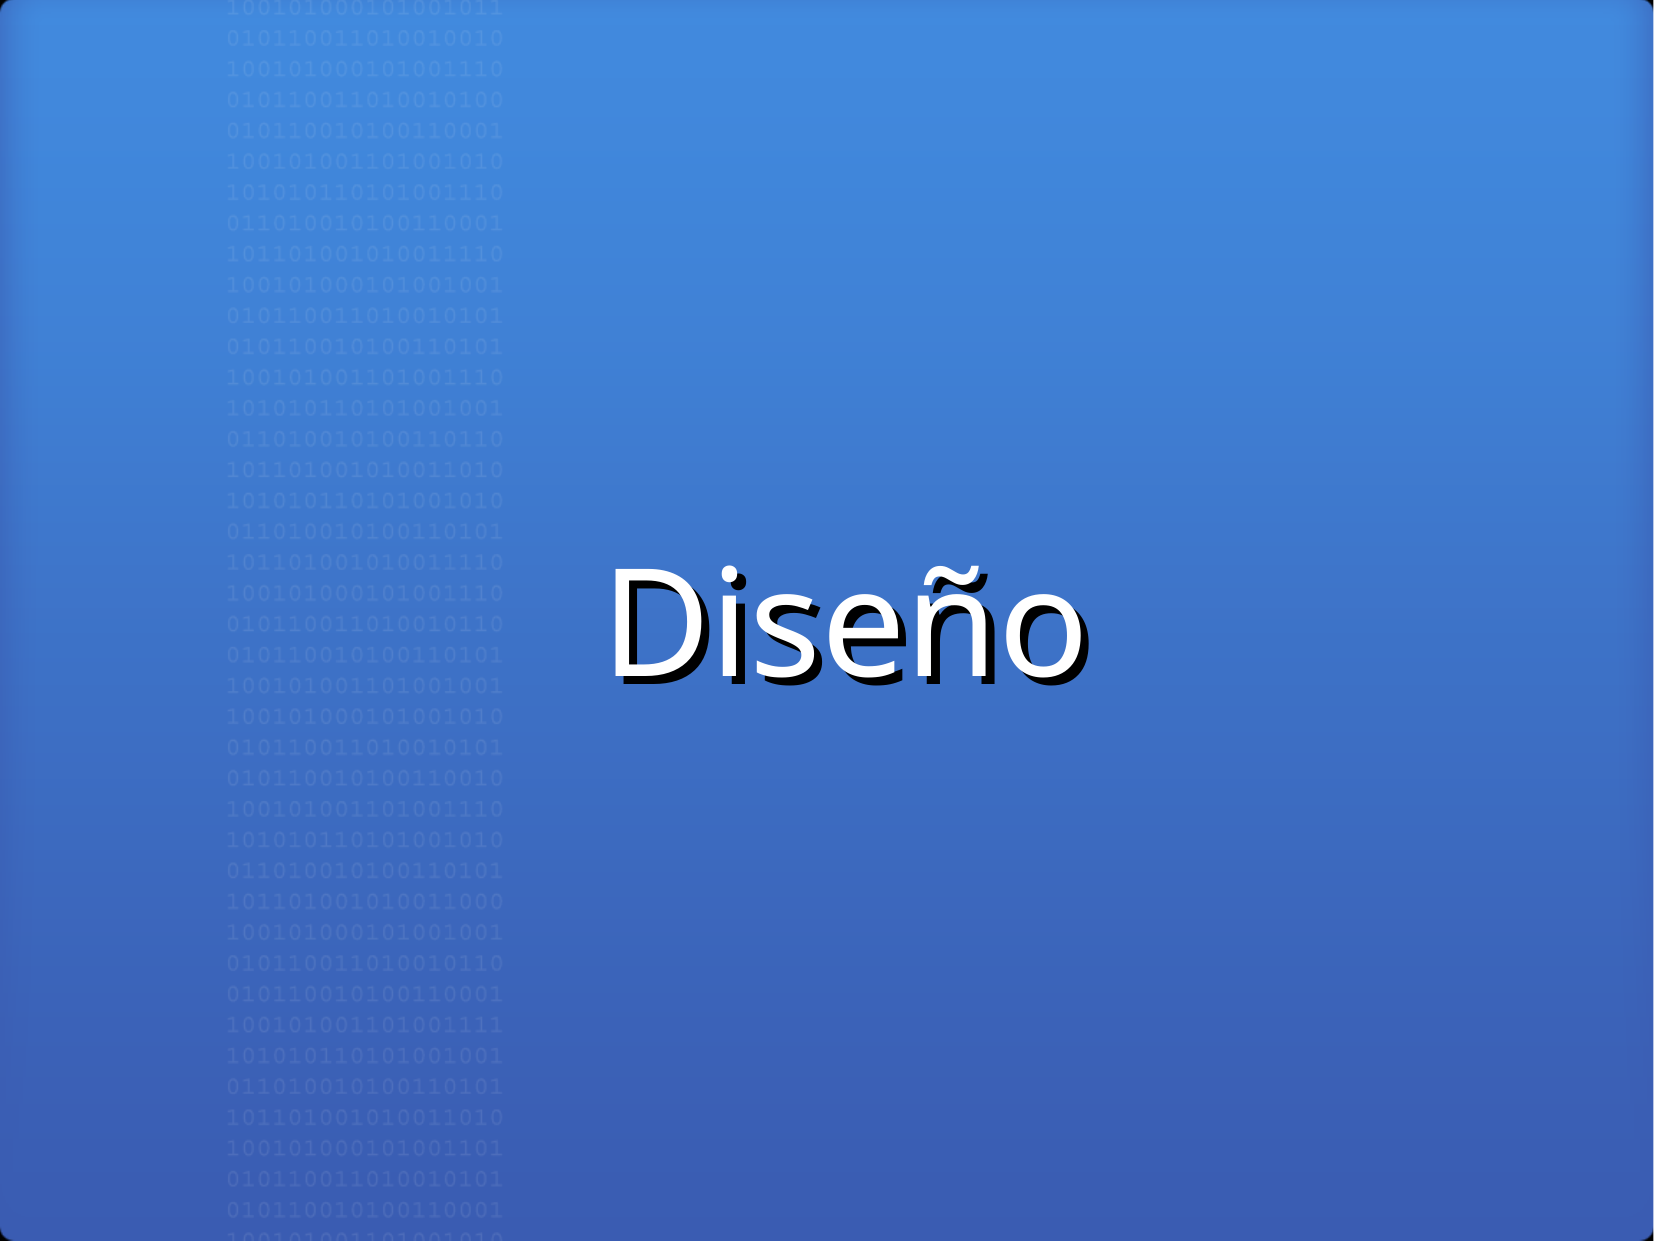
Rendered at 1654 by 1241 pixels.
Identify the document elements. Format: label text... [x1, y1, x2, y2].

subtitle Diseño [121, 118, 1534, 1119]
picture [0, 0, 1654, 1241]
